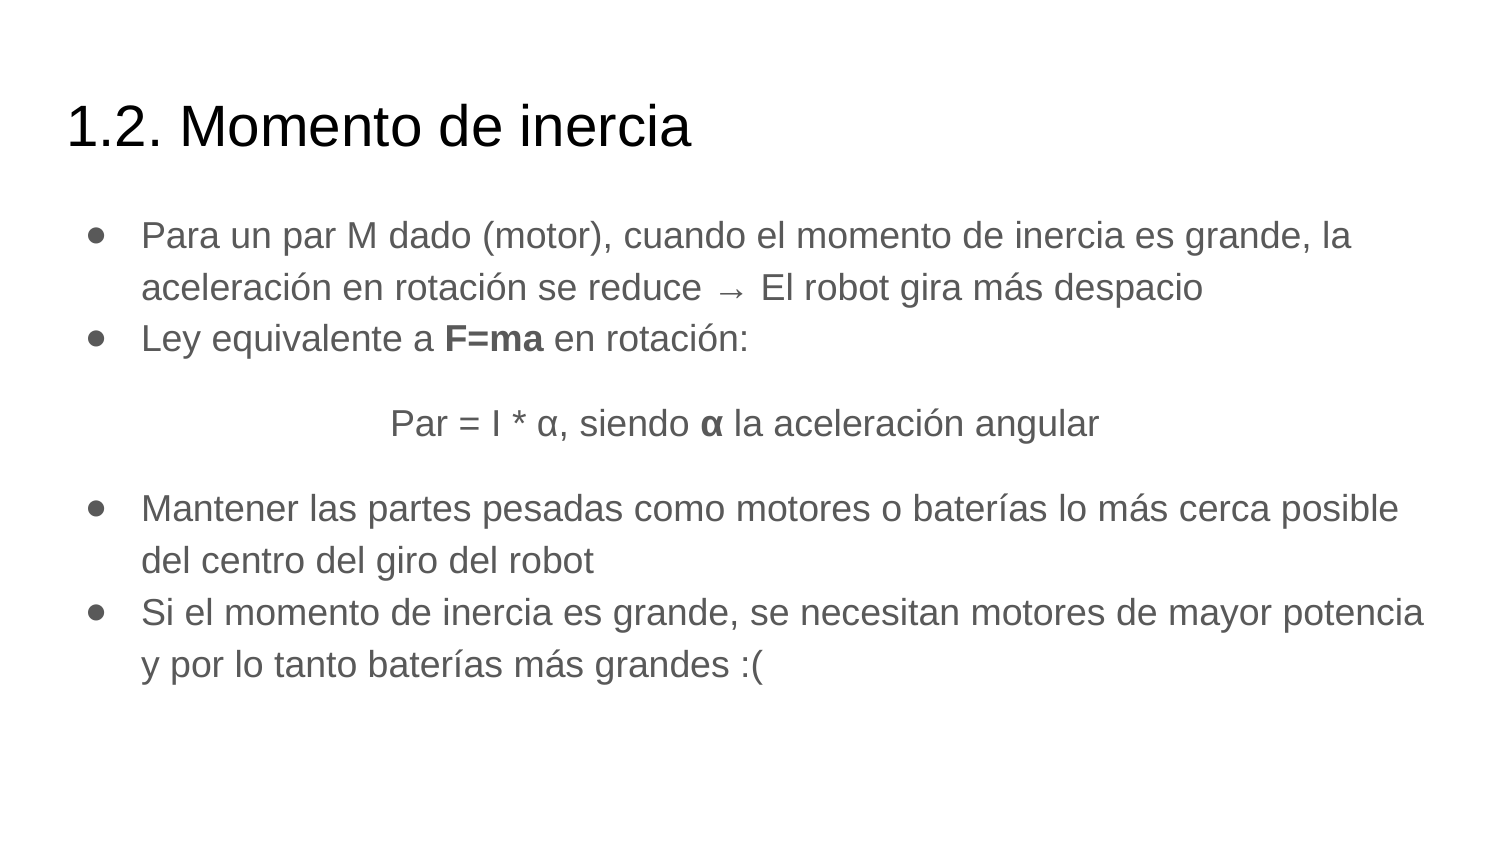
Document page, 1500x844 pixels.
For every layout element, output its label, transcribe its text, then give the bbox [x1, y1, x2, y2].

title 1.2. Momento de inercia [51, 72, 1449, 167]
list Para un par M dado (motor), cuando el momento de inercia es grande, la aceleración en rotación se reduce → El robot gira más despacio Ley equivalente a F=ma en rotación: Par = I * α, siendo α la aceleración angular Mantener las partes pesadas como motores o baterías lo más cerca posible del centro del giro del robot Si el momento de inercia es grande, se necesitan motores de mayor potencia y por lo tanto baterías más grandes :( [51, 189, 1449, 791]
